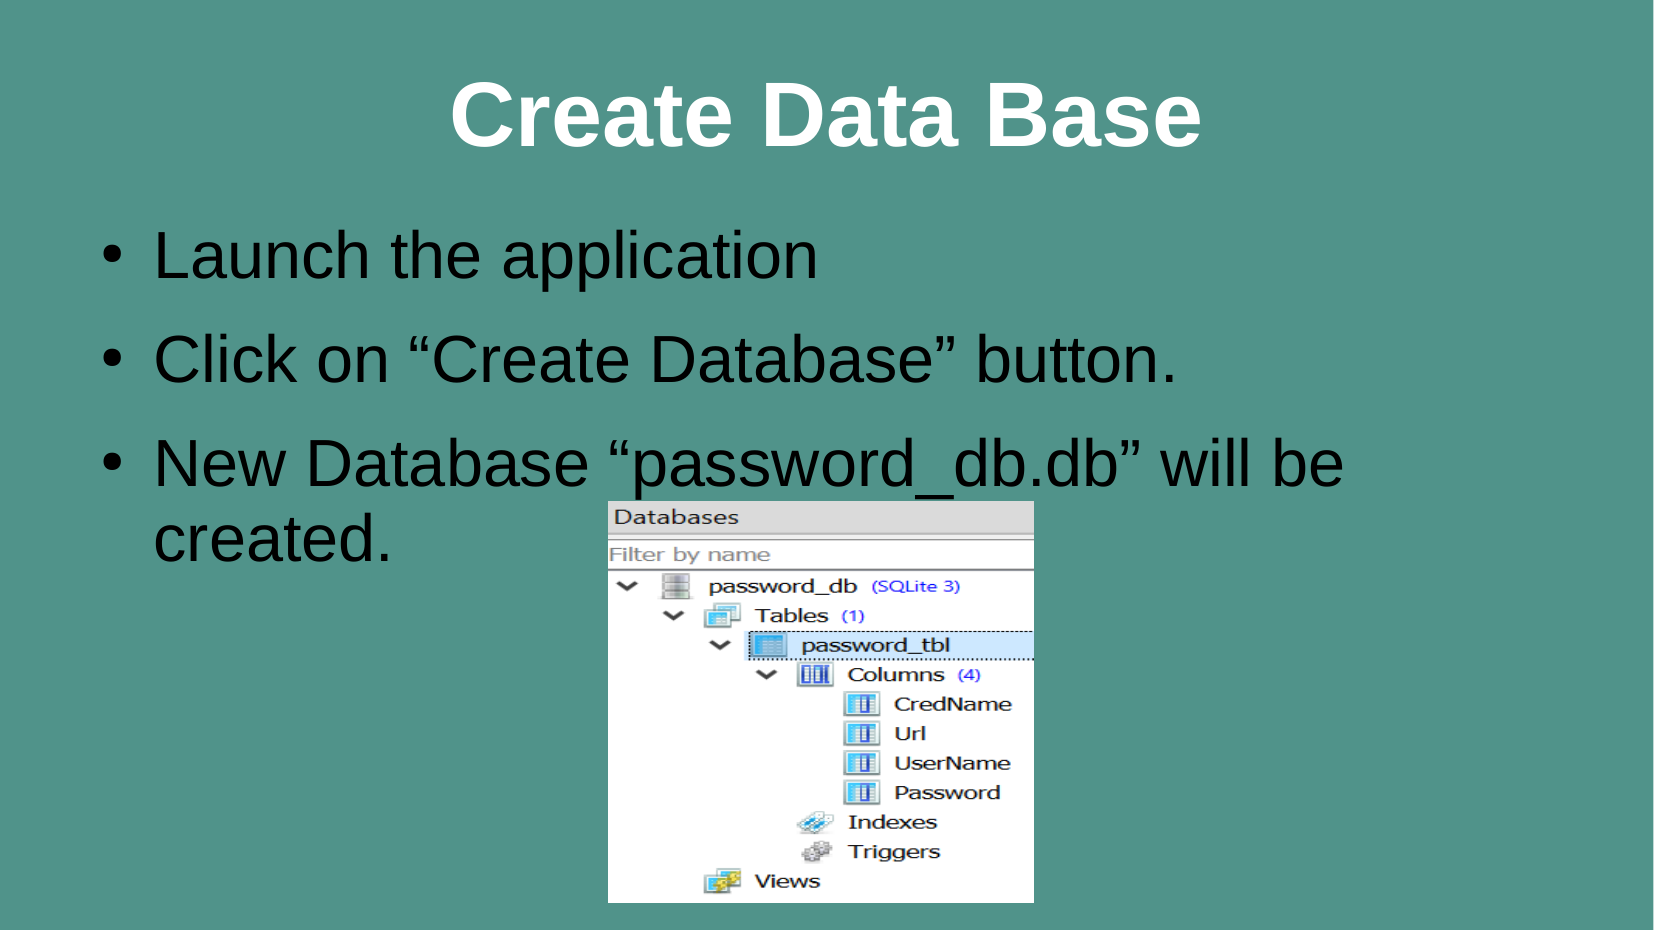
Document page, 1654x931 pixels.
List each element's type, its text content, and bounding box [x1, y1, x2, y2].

title Create Data Base [82, 37, 1571, 193]
list Launch the application Click on “Create Database” button. New Database “password_db.db” will be created. [82, 217, 1571, 758]
picture [608, 501, 1034, 903]
